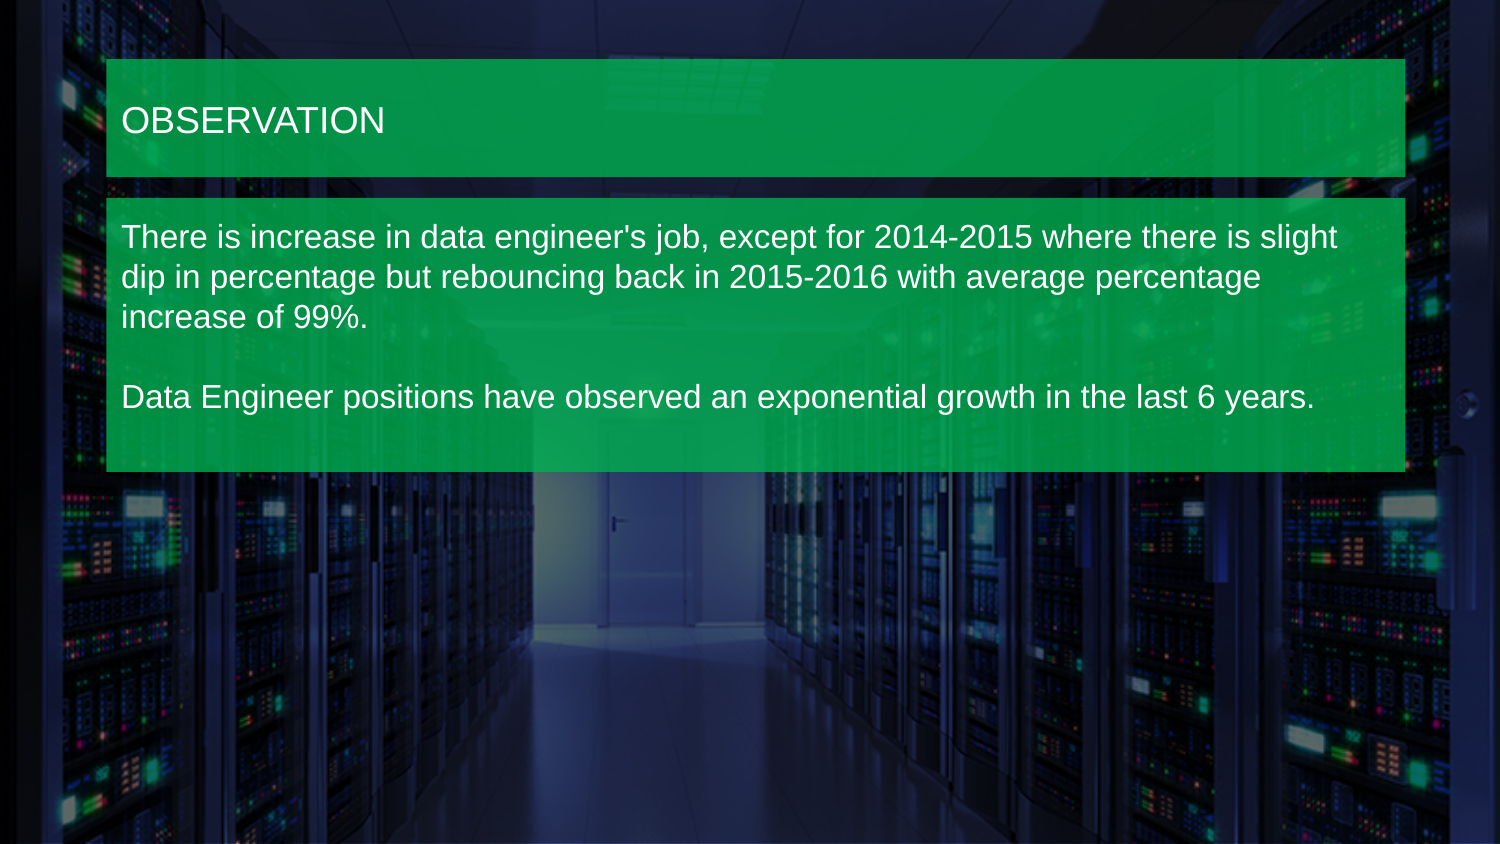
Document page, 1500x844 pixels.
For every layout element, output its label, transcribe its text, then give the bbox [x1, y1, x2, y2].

text_box [0, 0, 1500, 844]
text_box There is increase in data engineer's job, except for 2014-2015 where there is slight dip in percentage but rebouncing back in 2015-2016 with average percentage increase of 99%. Data Engineer positions have observed an exponential growth in the last 6 years. [106, 198, 1405, 472]
text_box OBSERVATION [106, 59, 1405, 177]
